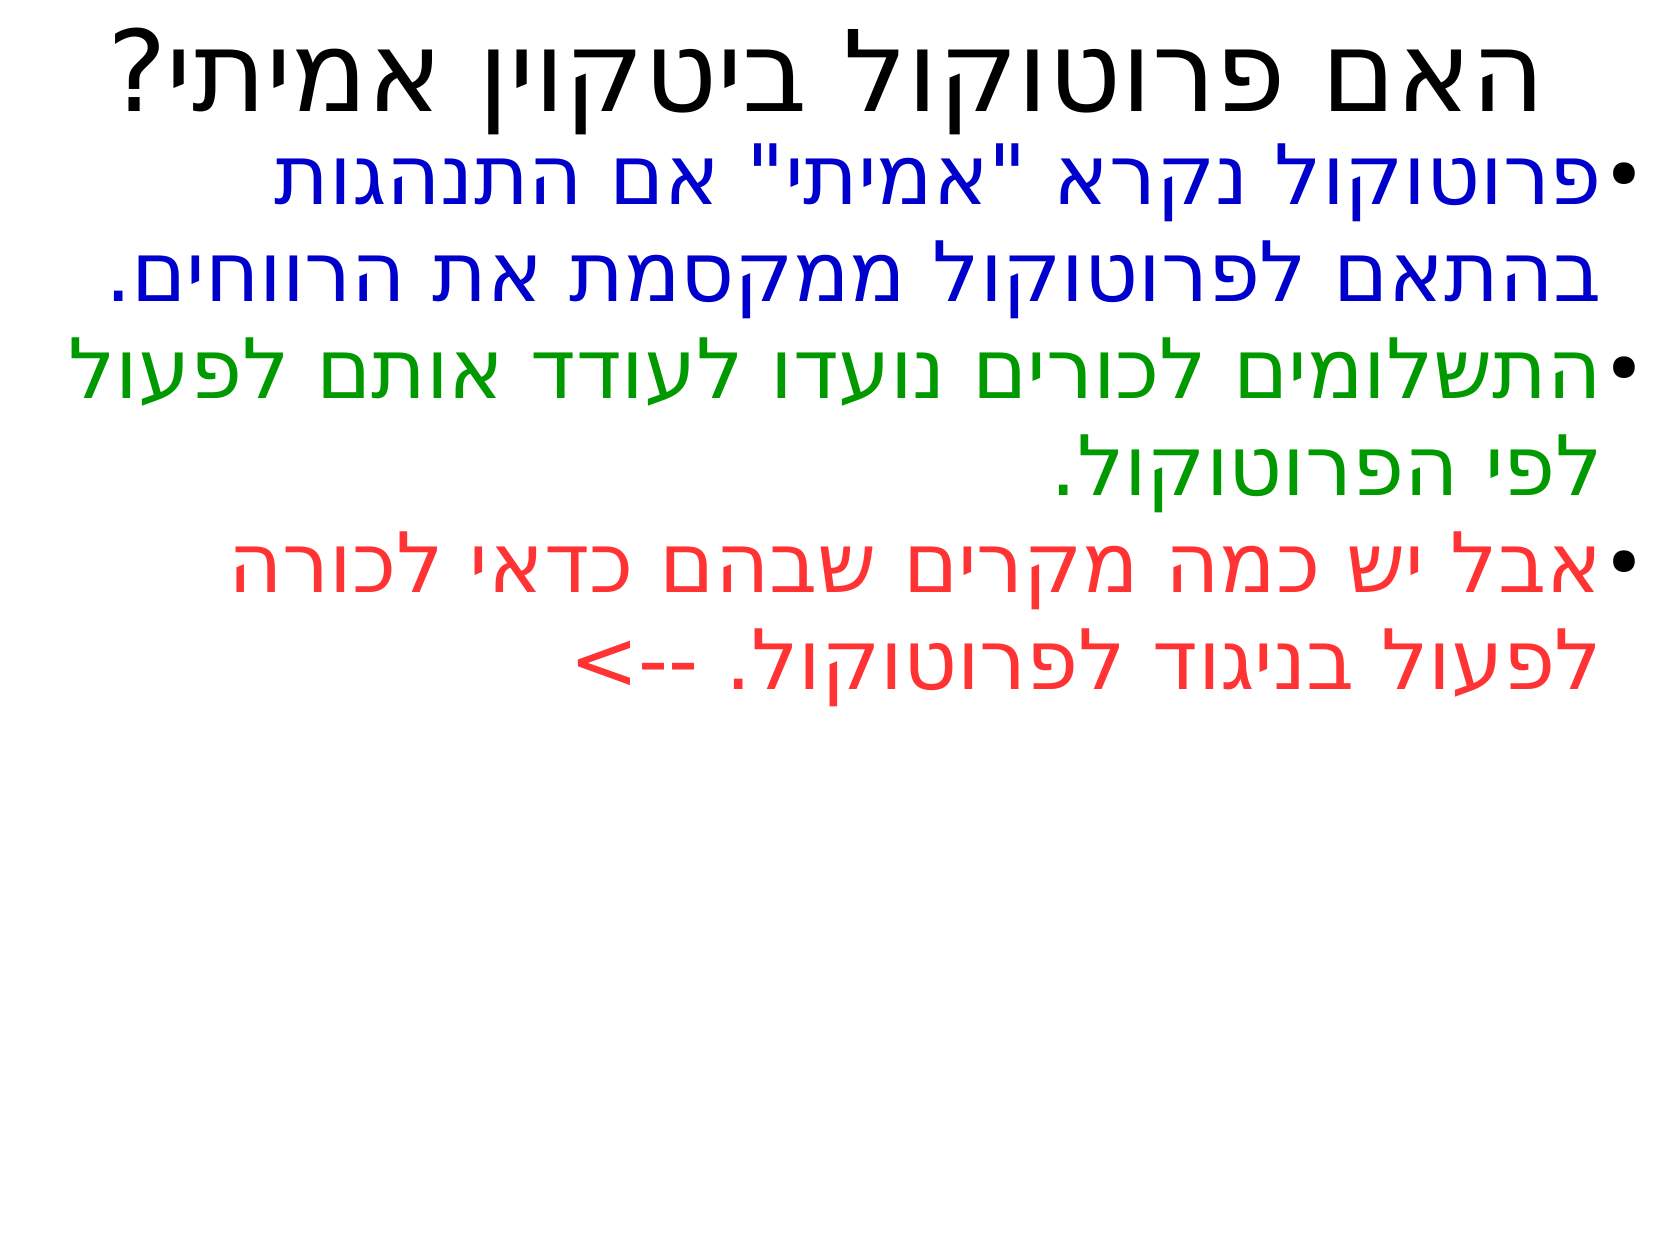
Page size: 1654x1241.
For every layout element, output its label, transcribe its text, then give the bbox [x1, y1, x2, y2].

text_box האם פרוטוקול ביטקוין אמיתי? [0, 0, 1654, 120]
text_box פרוטוקול נקרא "אמיתי" אם התנהגות בהתאם לפרוטוקול ממקסמת את הרווחים. התשלומים לכורים נועדו לעודד אותם לפעול לפי הפרוטוקול. אבל יש כמה מקרים שבהם כדאי לכורה לפעול בניגוד לפרוטוקול. --> [0, 120, 1654, 1222]
